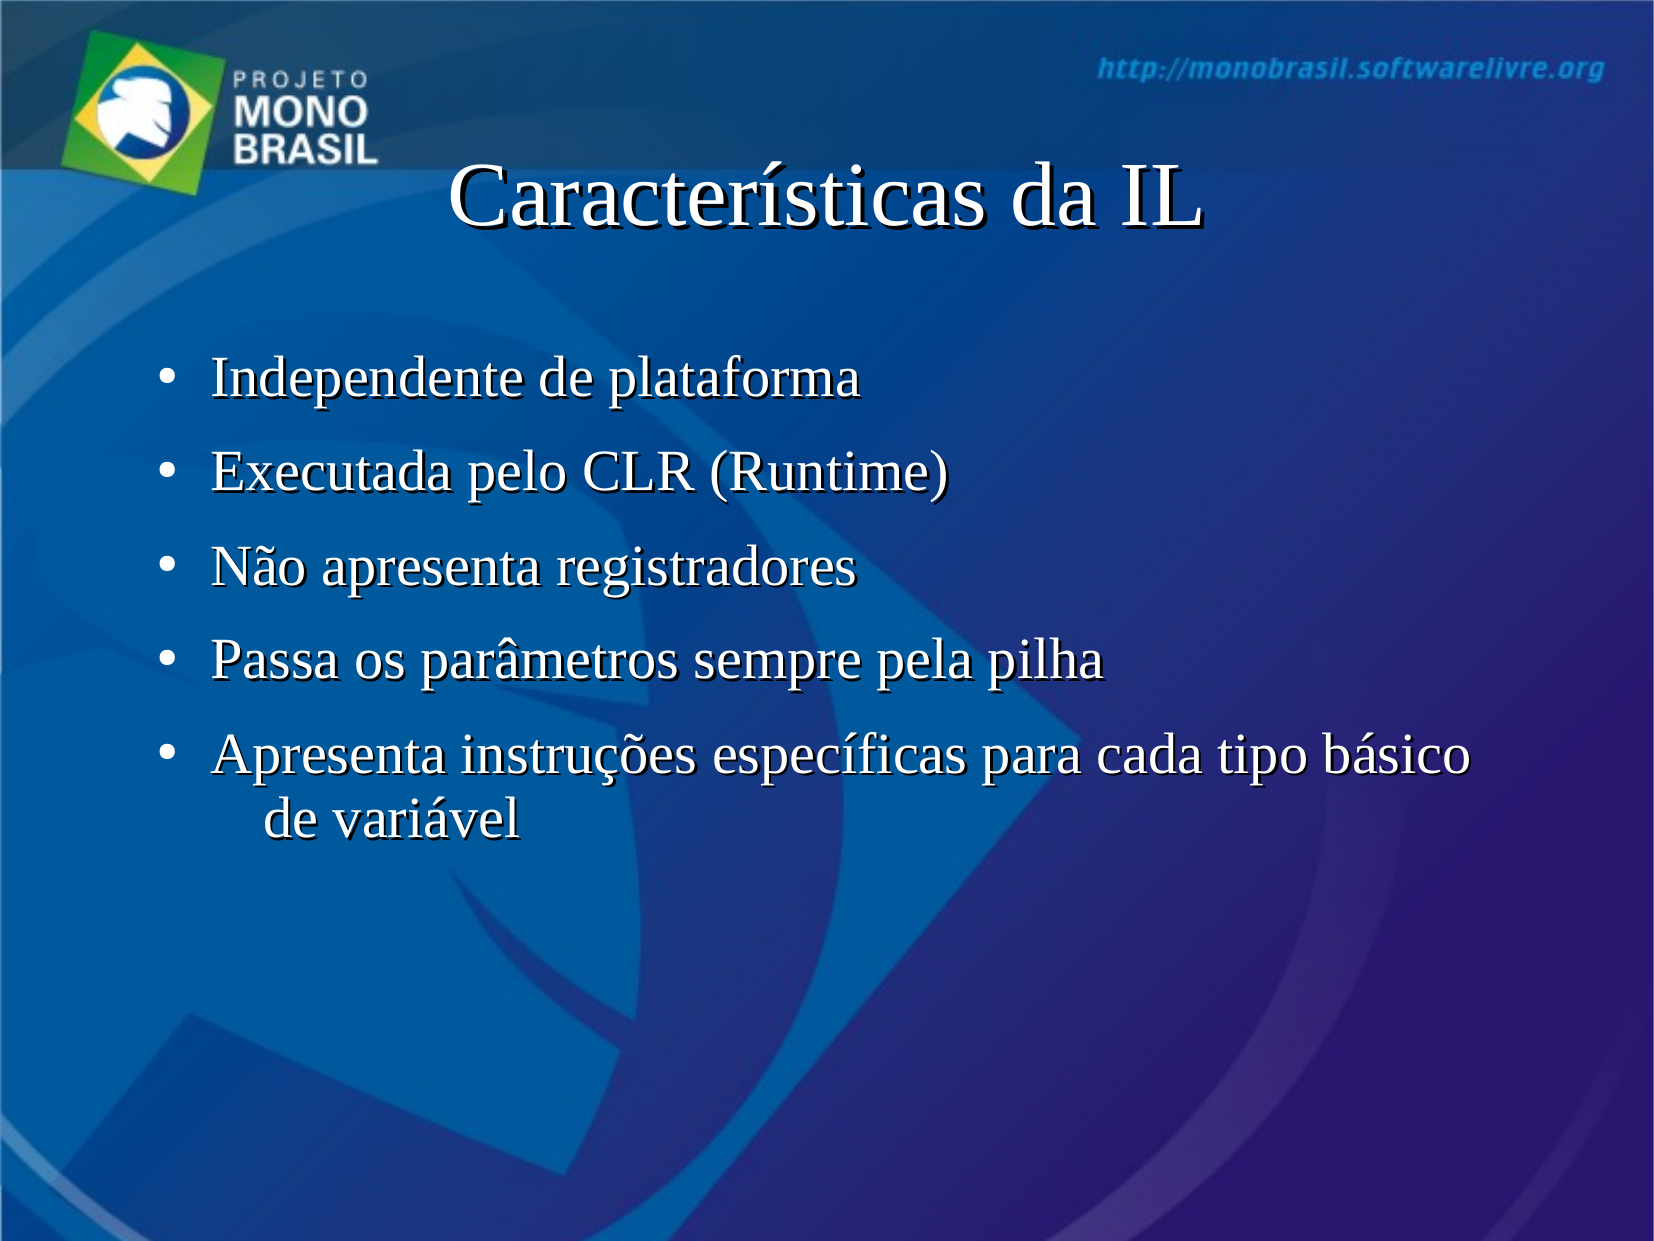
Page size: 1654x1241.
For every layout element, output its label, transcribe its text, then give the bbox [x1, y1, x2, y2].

title Características da IL [121, 91, 1534, 299]
list Independente de plataforma Executada pelo CLR (Runtime) Não apresenta registradores Passa os parâmetros sempre pela pilha Apresenta instruções específicas para cada tipo básico de variável [121, 344, 1534, 1127]
picture [0, 0, 1654, 1241]
